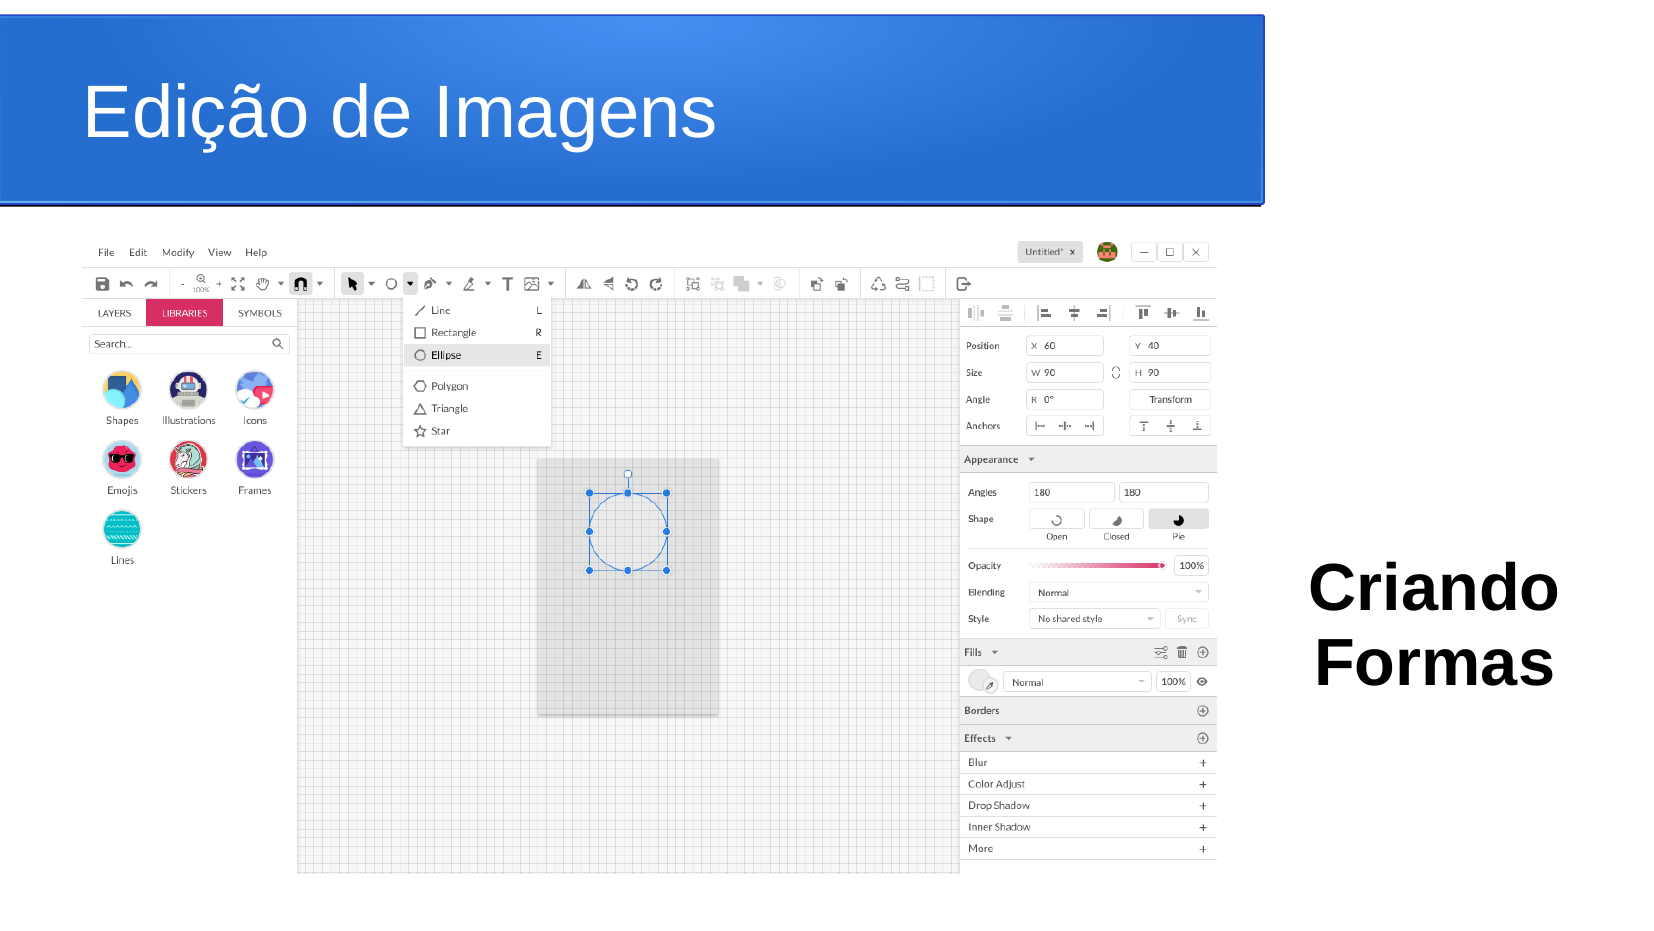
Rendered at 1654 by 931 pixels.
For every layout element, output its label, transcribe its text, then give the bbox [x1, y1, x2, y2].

picture [82, 236, 1217, 875]
title Edição de Imagens [82, 35, 1235, 189]
subtitle Criando Formas [1217, 513, 1654, 737]
